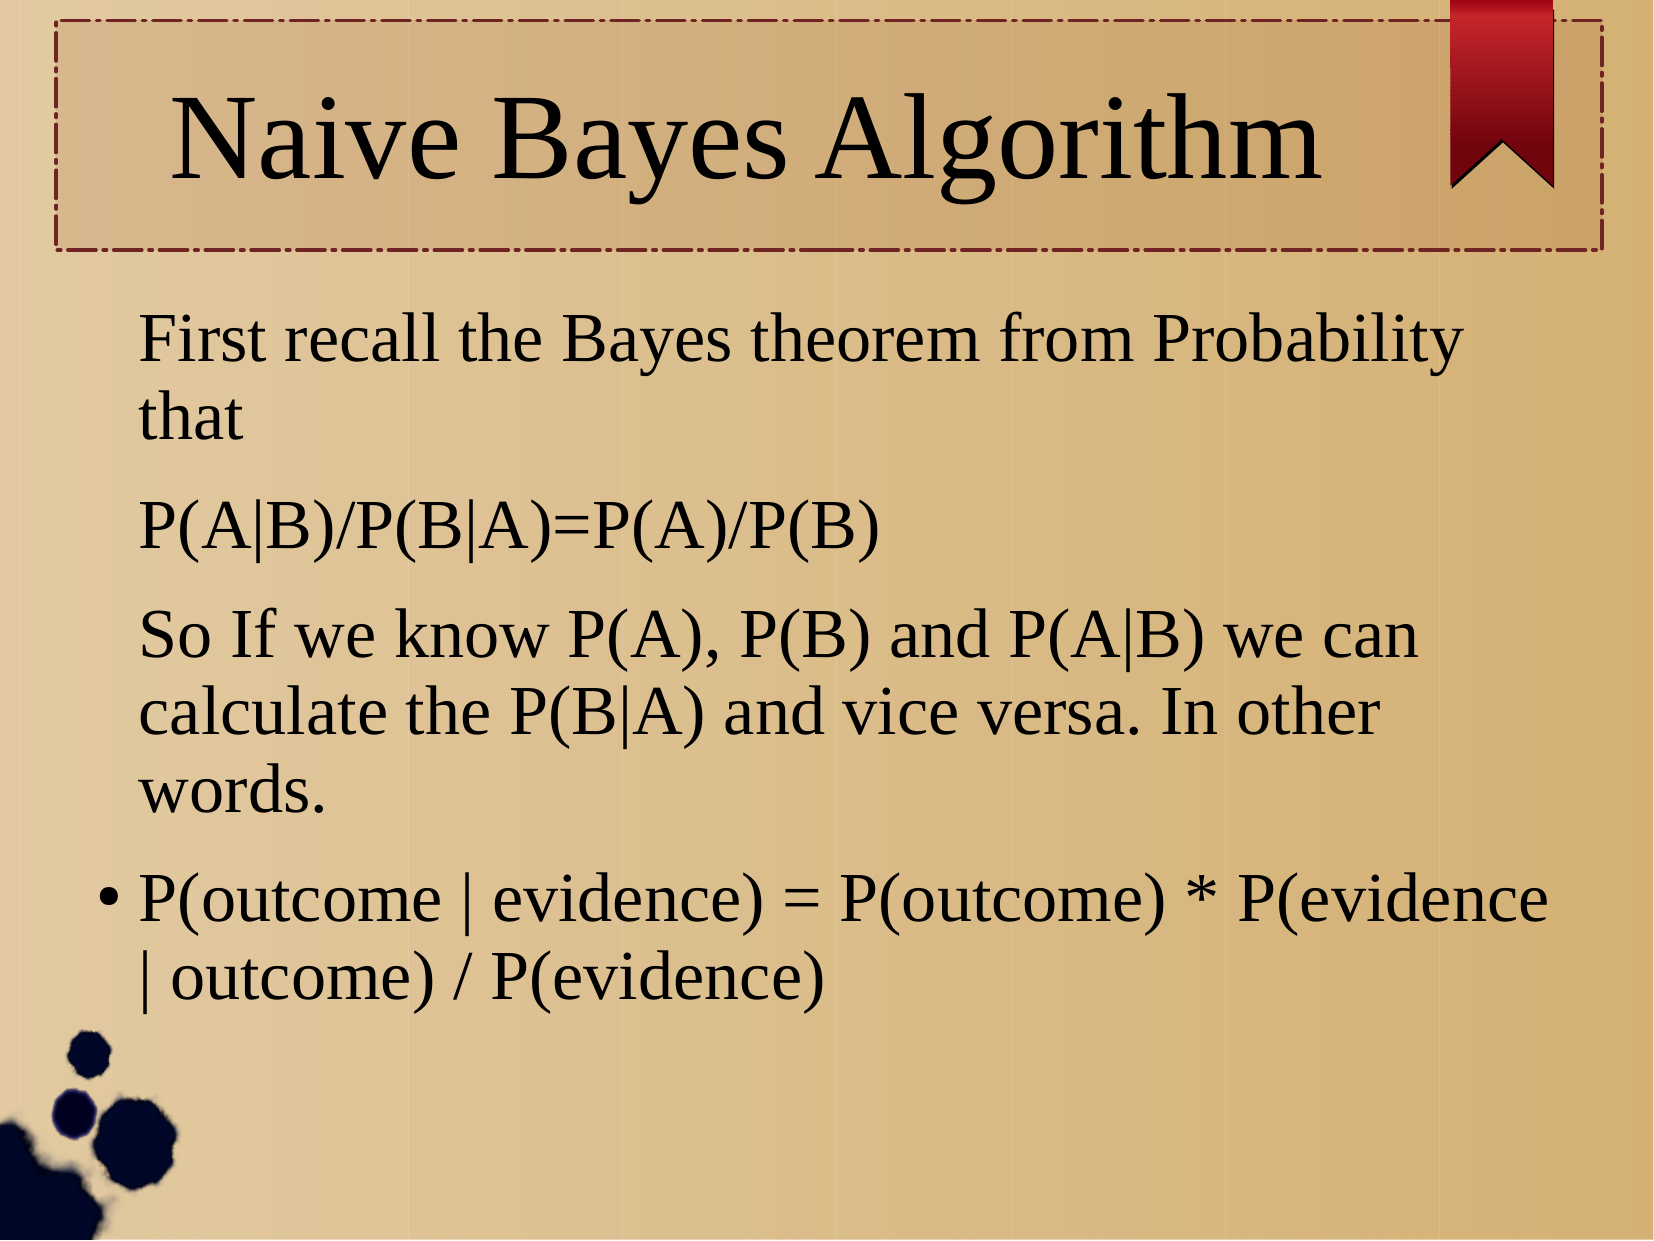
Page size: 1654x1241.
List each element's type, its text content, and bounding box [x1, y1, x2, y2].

list First recall the Bayes theorem from Probability that P(A|B)/P(B|A)=P(A)/P(B) So If we know P(A), P(B) and P(A|B) we can calculate the P(B|A) and vice versa. In other words. P(outcome | evidence) = P(outcome) * P(evidence | outcome) / P(evidence) [82, 299, 1571, 1019]
title Naive Bayes Algorithm [82, 47, 1412, 229]
